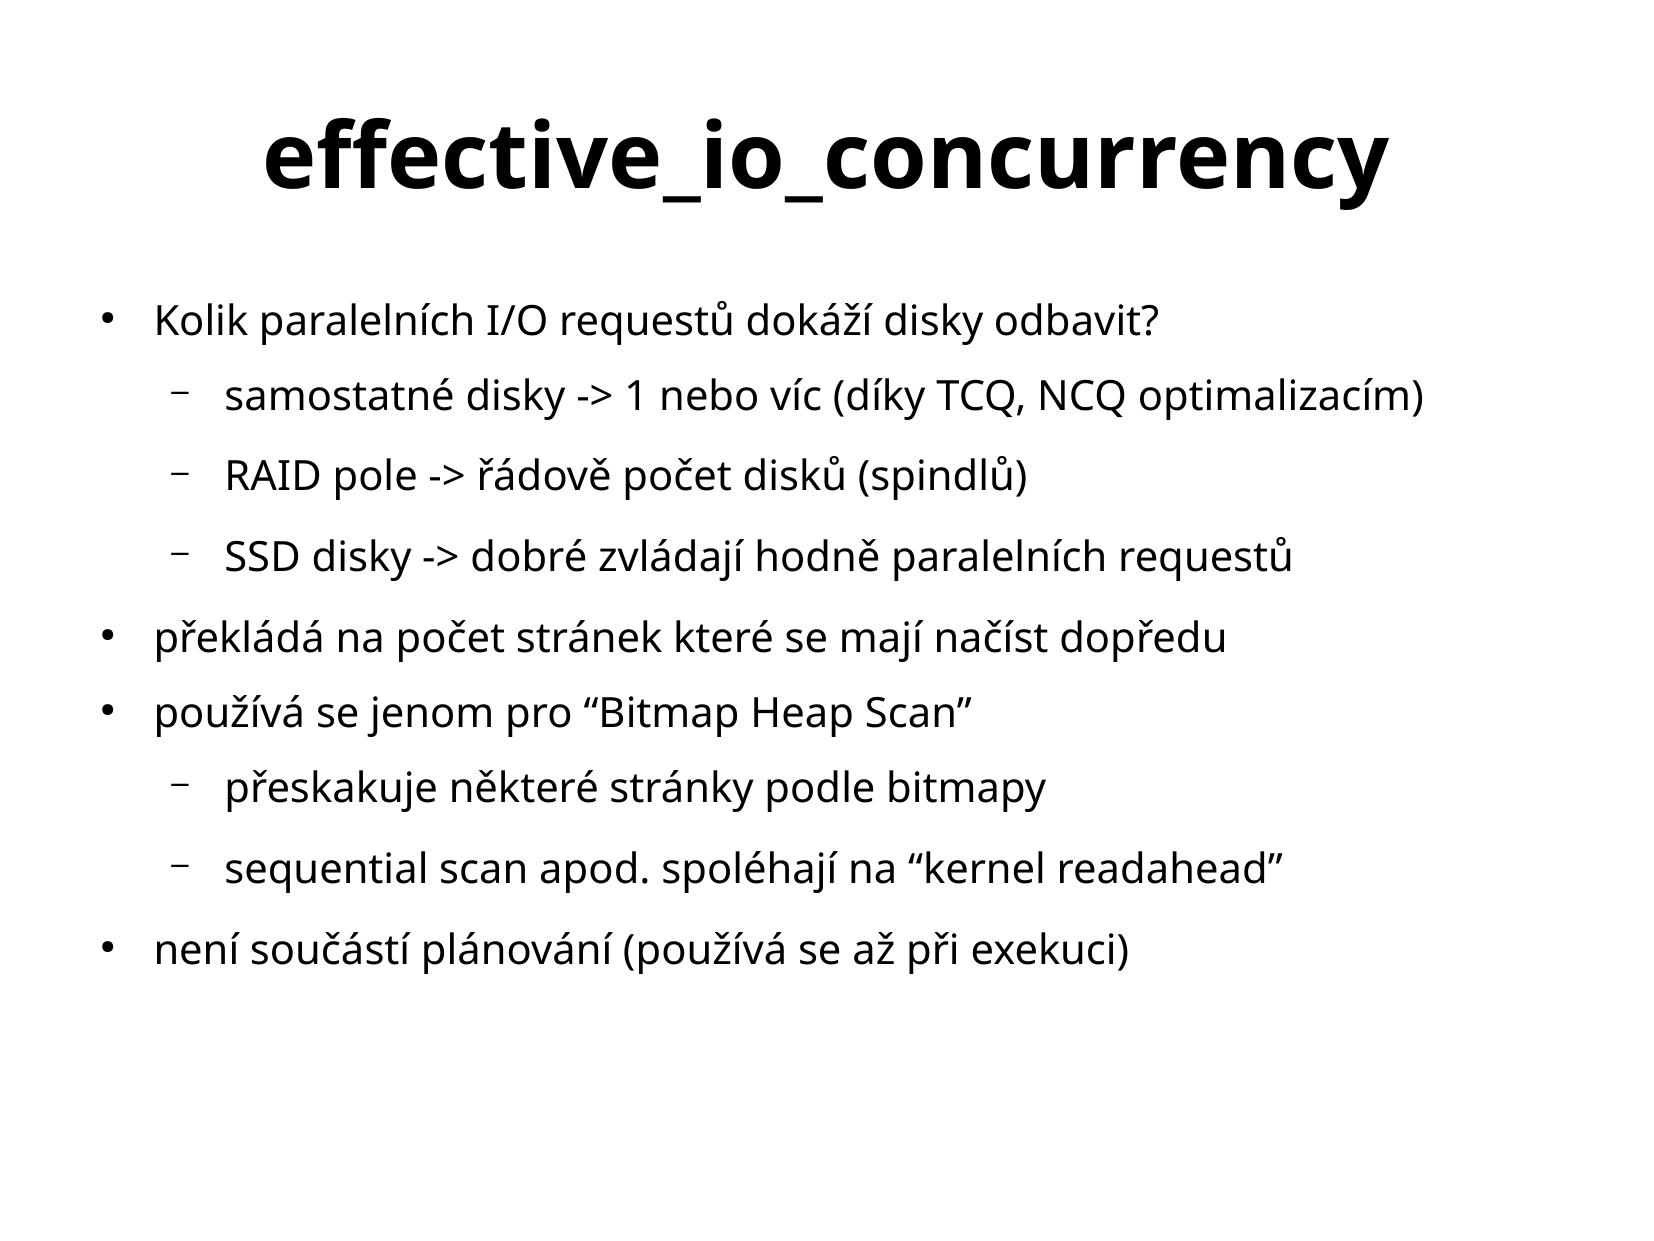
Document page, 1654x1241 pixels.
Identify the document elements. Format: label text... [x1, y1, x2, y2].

list Kolik paralelních I/O requestů dokáží disky odbavit? samostatné disky -> 1 nebo víc (díky TCQ, NCQ optimalizacím) RAID pole -> řádově počet disků (spindlů) SSD disky -> dobré zvládají hodně paralelních requestů překládá na počet stránek které se mají načíst dopředu používá se jenom pro “Bitmap Heap Scan” přeskakuje některé stránky podle bitmapy sequential scan apod. spoléhají na “kernel readahead” není součástí plánování (používá se až při exekuci) [82, 290, 1538, 1111]
title effective_io_concurrency [82, 49, 1571, 257]
